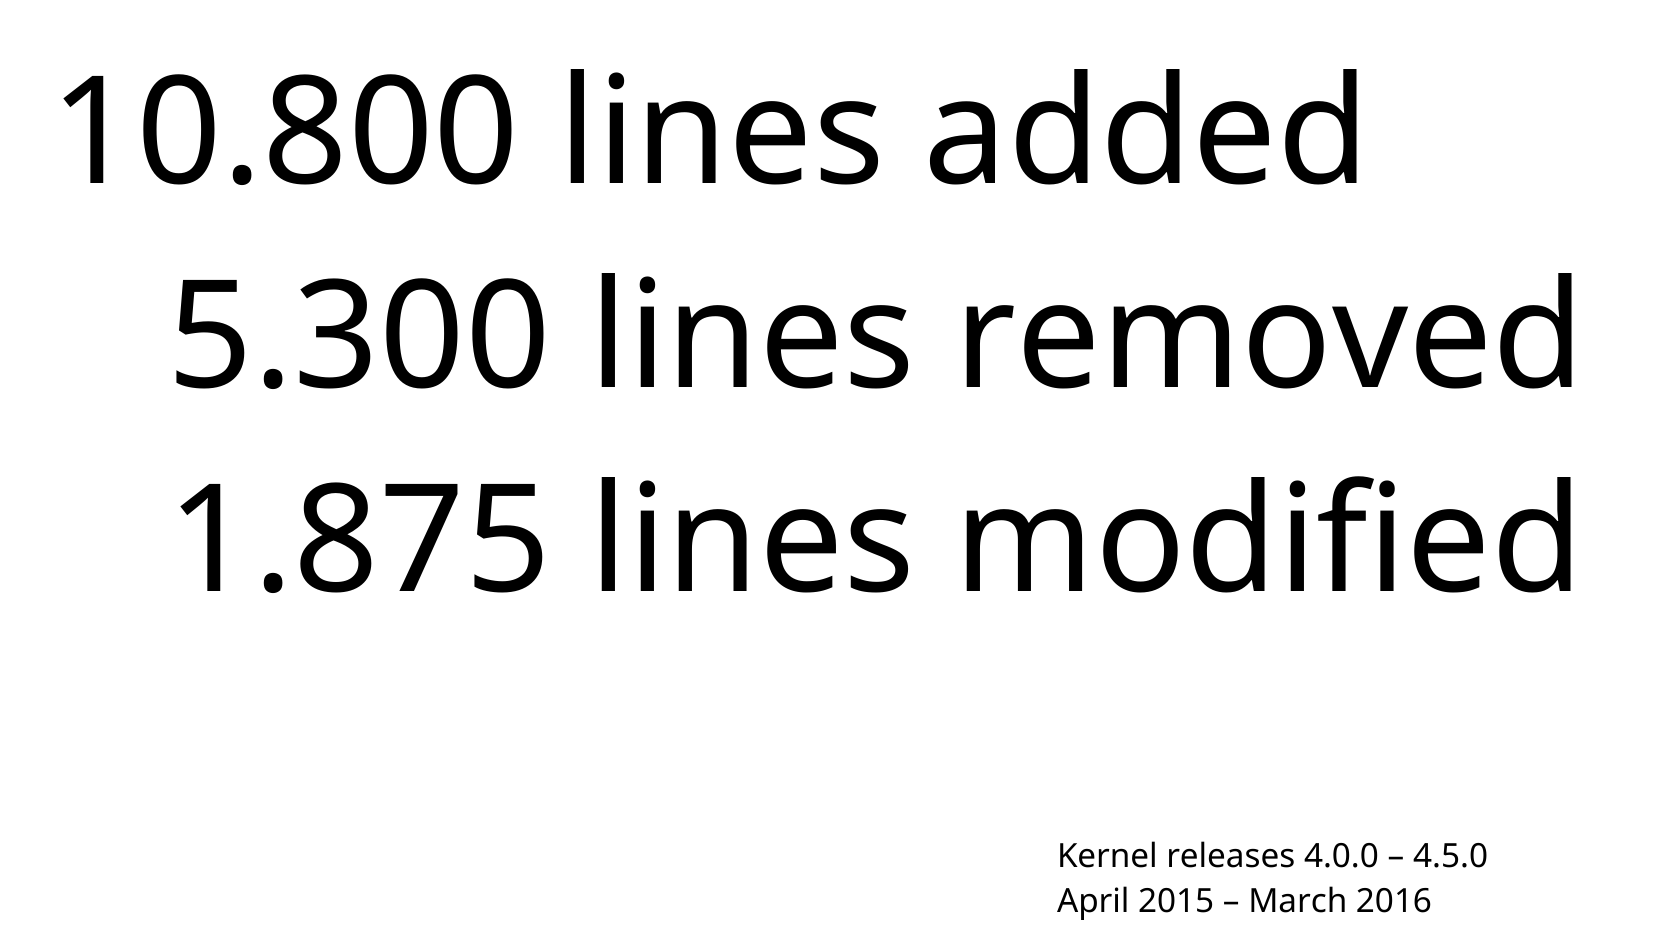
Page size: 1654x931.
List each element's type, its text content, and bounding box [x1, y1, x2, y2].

text_box 10.800 lines added 5.300 lines removed 1.875 lines modified [35, 15, 1618, 571]
text_box Kernel releases 4.0.0 – 4.5.0 April 2015 – March 2016 [1042, 824, 1569, 919]
